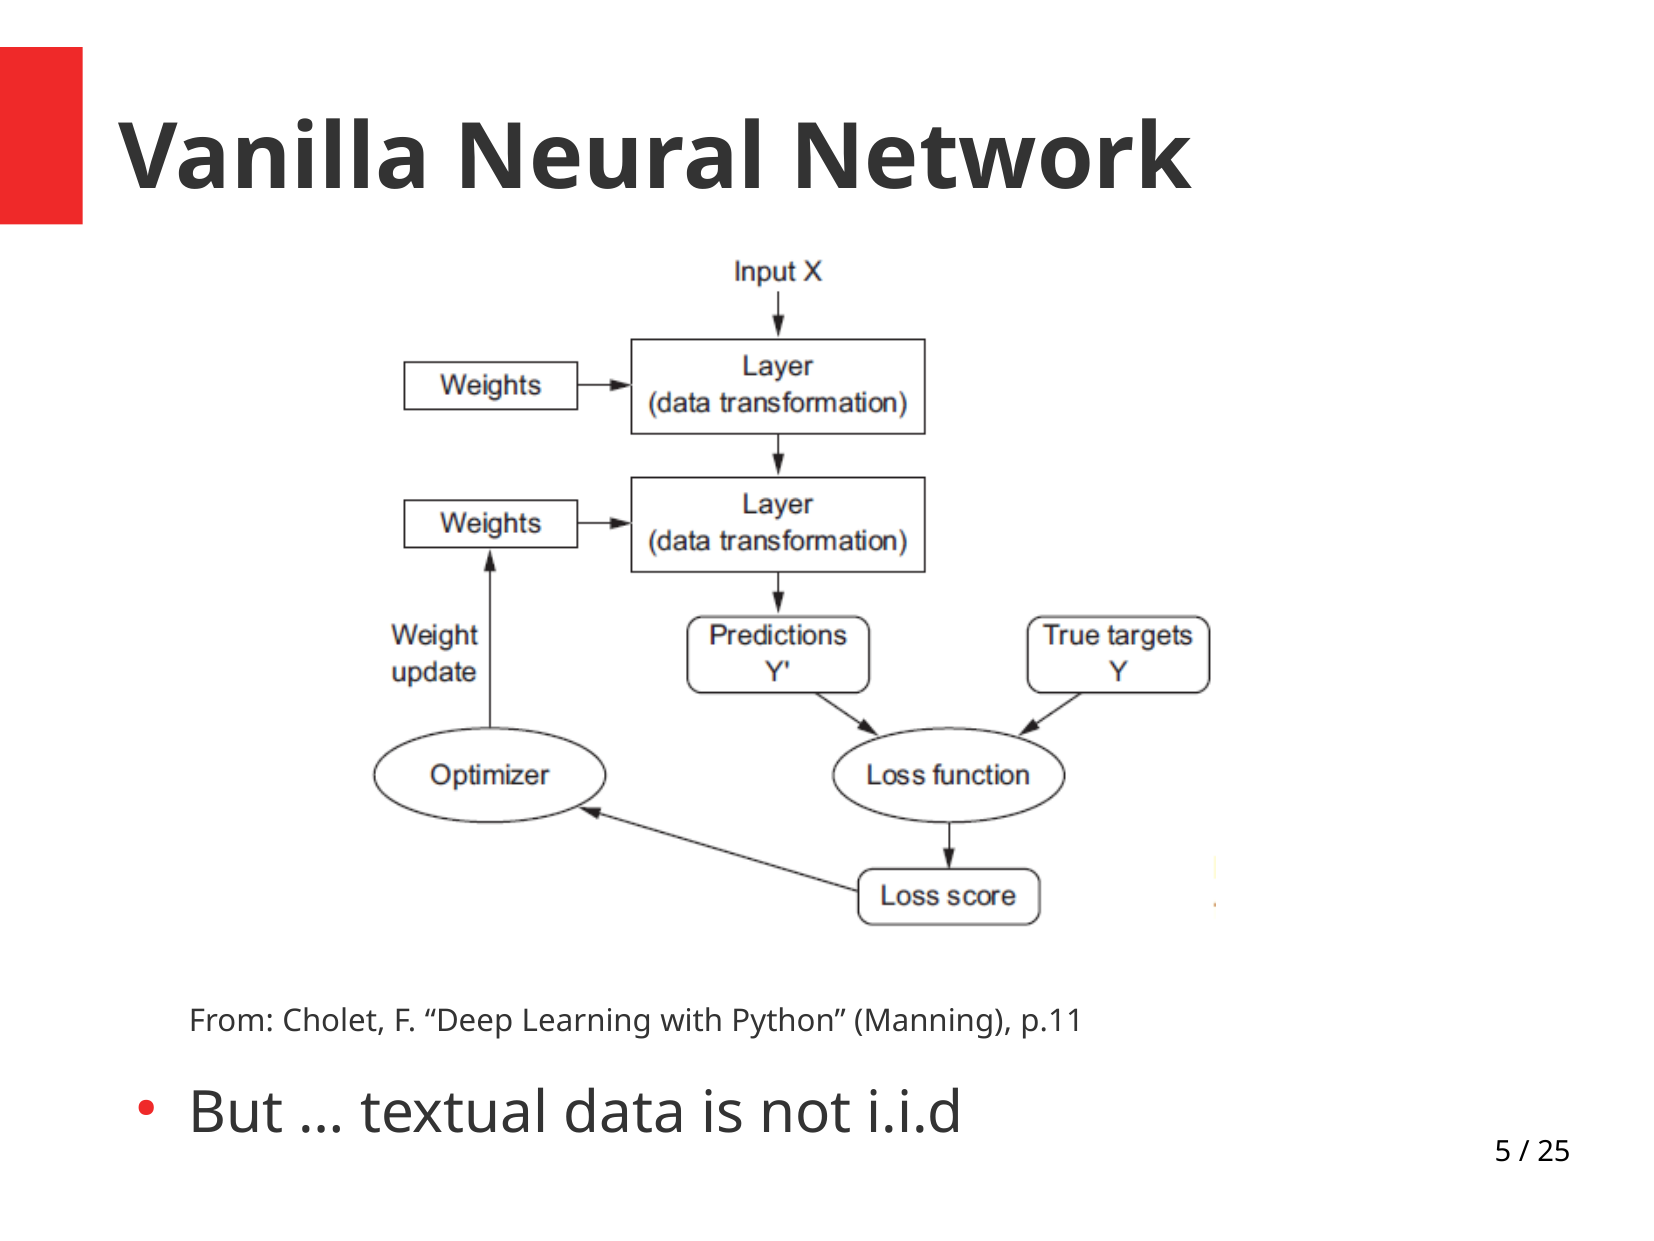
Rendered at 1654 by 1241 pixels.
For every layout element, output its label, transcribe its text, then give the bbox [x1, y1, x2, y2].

picture [362, 248, 1216, 970]
list From: Cholet, F. “Deep Learning with Python” (Manning), p.11 But … textual data is not i.i.d [118, 442, 1536, 1163]
title Vanilla Neural Network [118, 49, 1571, 257]
